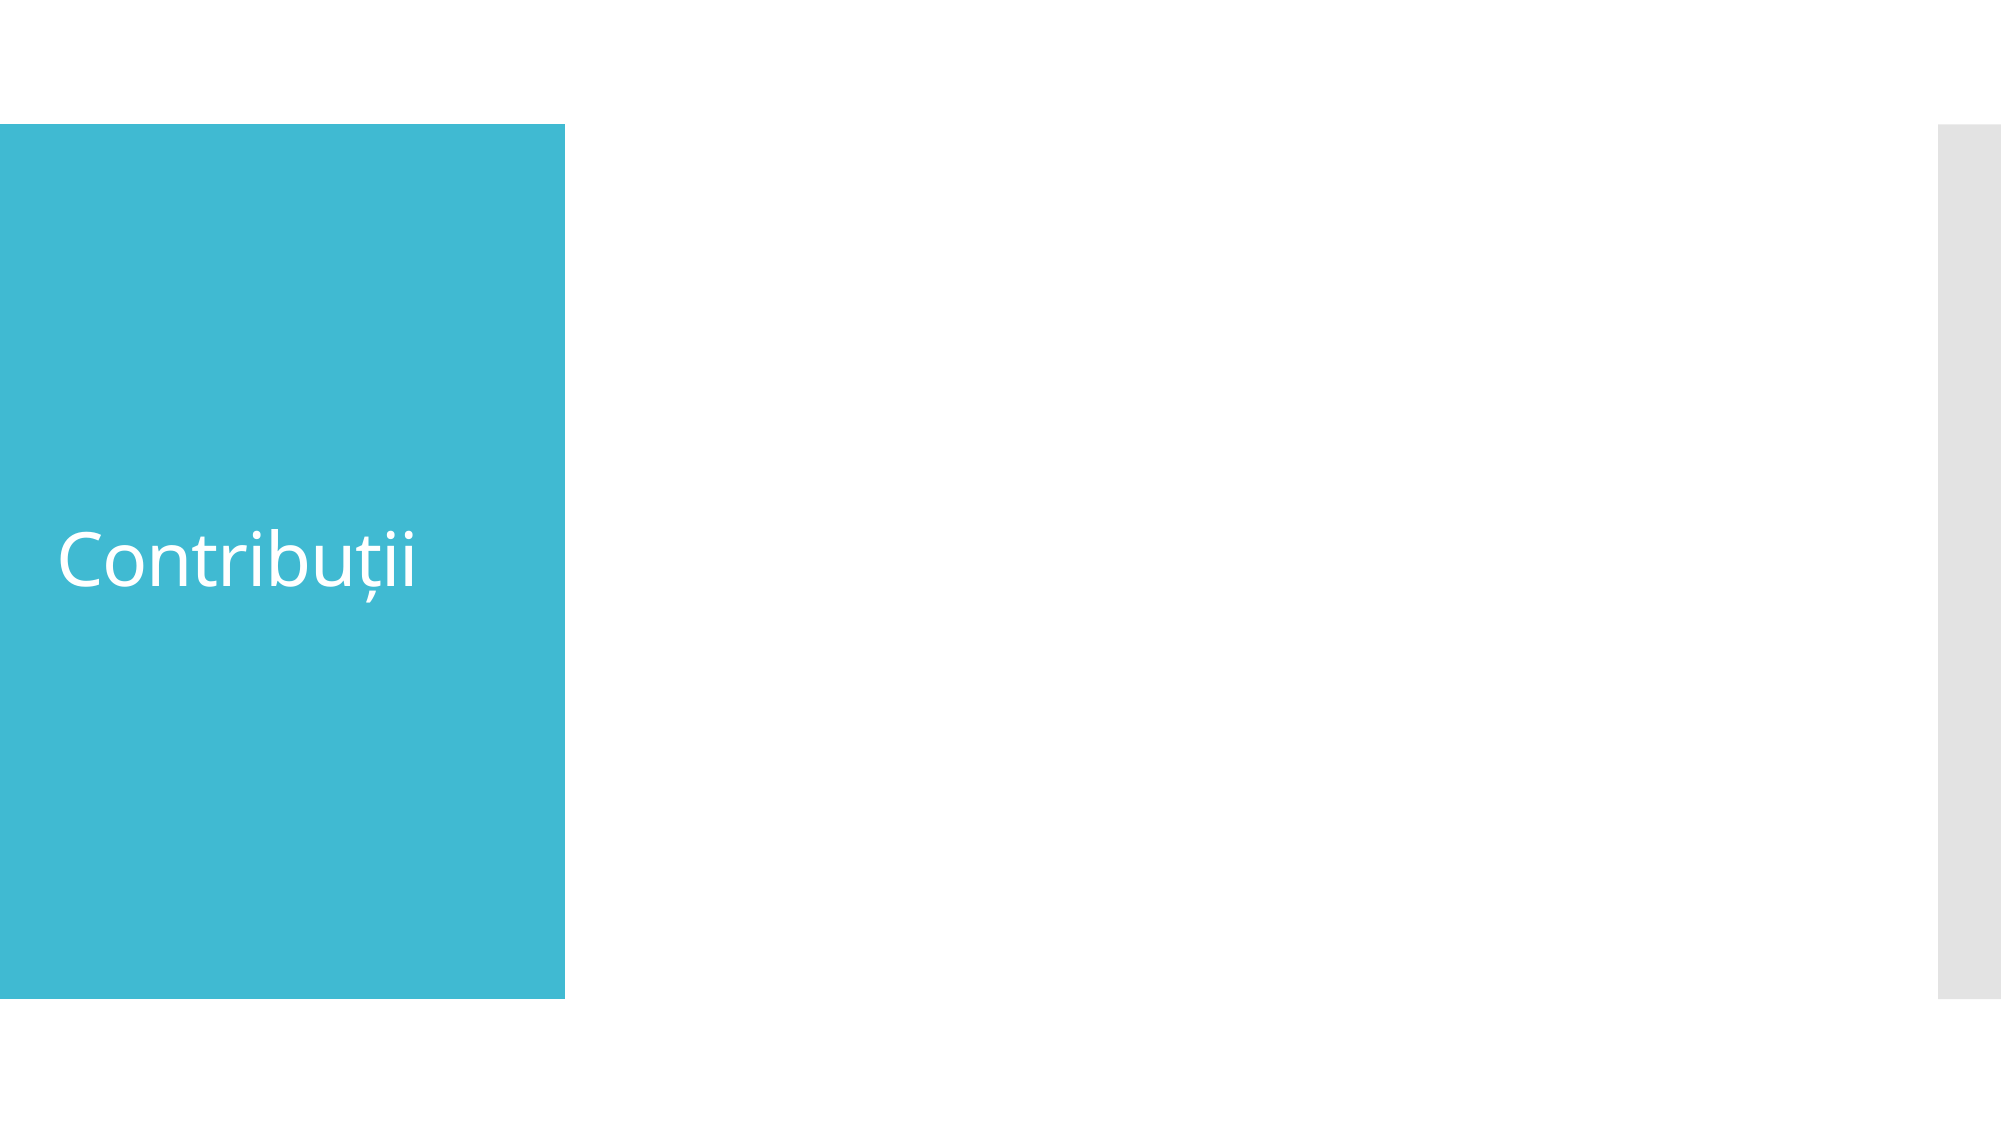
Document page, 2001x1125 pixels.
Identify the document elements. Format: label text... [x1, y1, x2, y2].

title Contribuții [41, 184, 526, 940]
